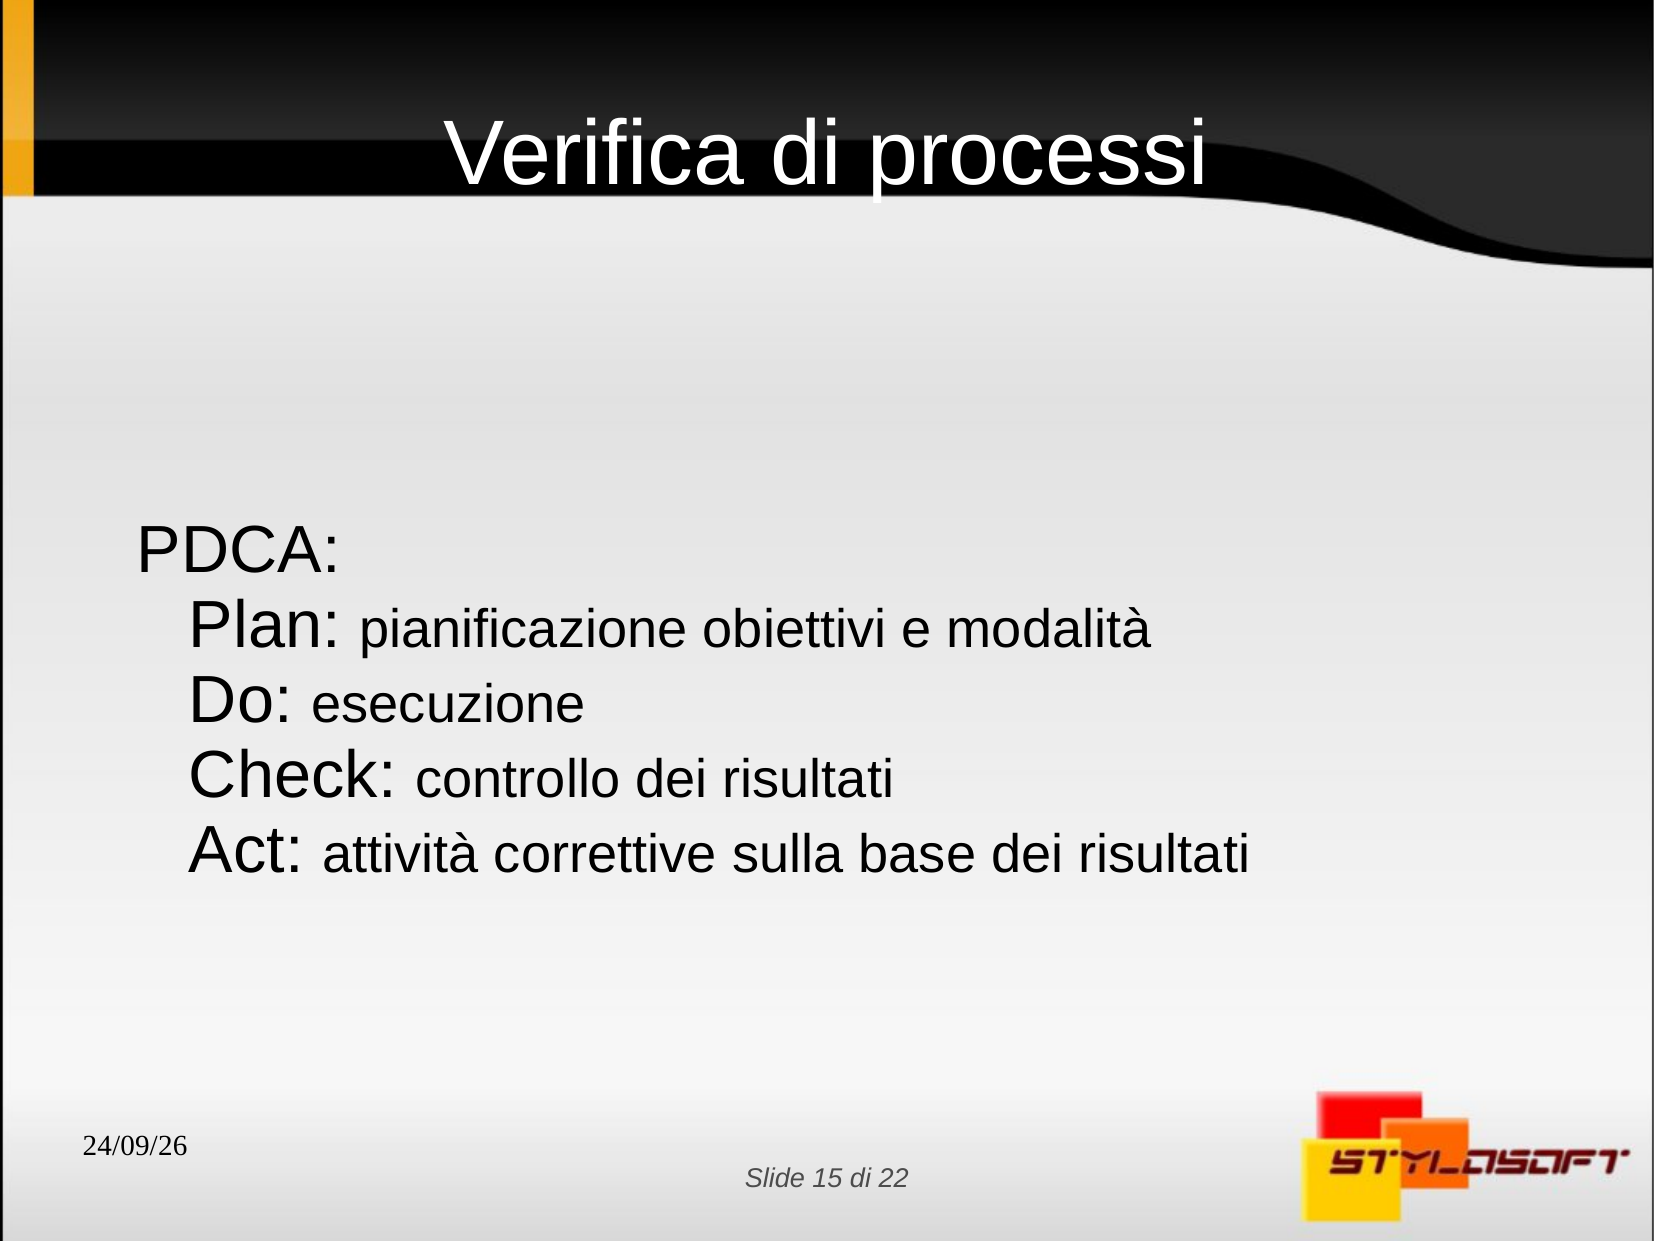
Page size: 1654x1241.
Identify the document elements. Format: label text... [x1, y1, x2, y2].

picture [0, 0, 1654, 1156]
subtitle PDCA: Plan: pianificazione obiettivi e modalità Do: esecuzione Check: controllo dei risultati Act: attività correttive sulla base dei risultati [82, 297, 1571, 1102]
title Verifica di processi [82, 49, 1571, 257]
text_box Slide <numero> di 22 [0, 1156, 1654, 1241]
